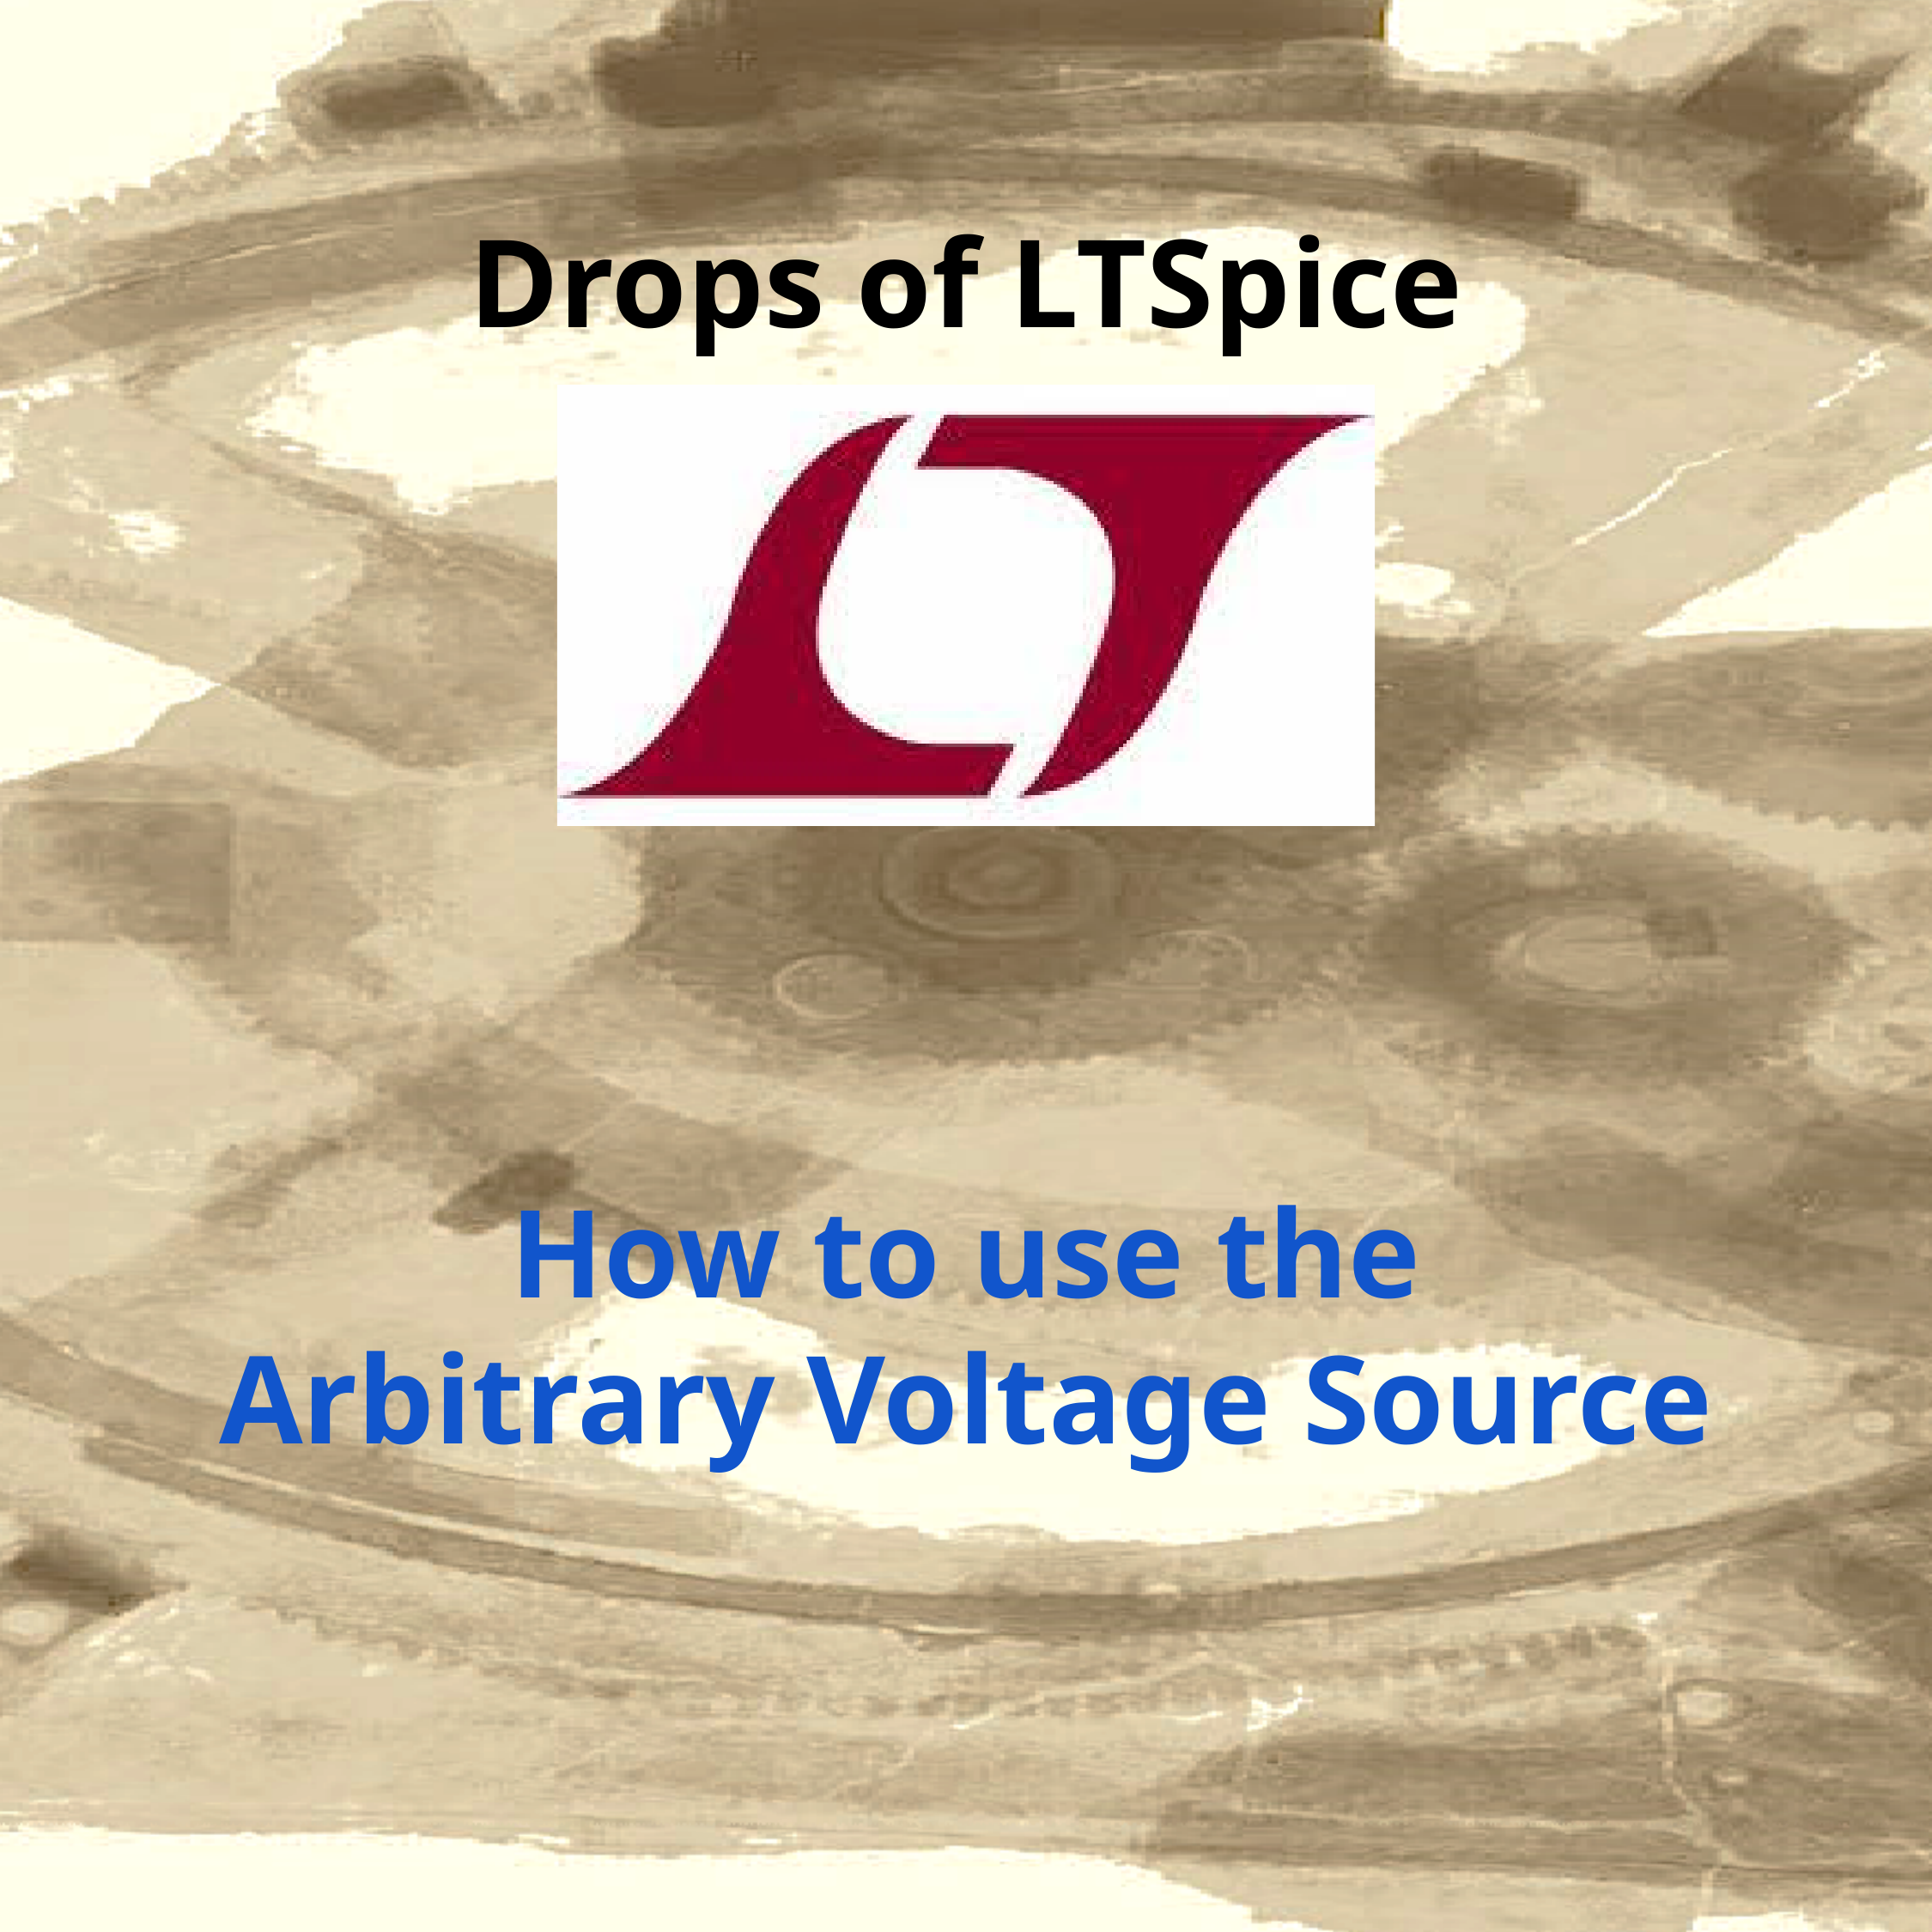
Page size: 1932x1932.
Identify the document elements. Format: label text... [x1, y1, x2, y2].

text_box Drops of LTSpice [228, 192, 1704, 386]
picture [0, 0, 1932, 1932]
text_box How to use the Arbitrary Voltage Source [73, 1163, 1859, 1522]
